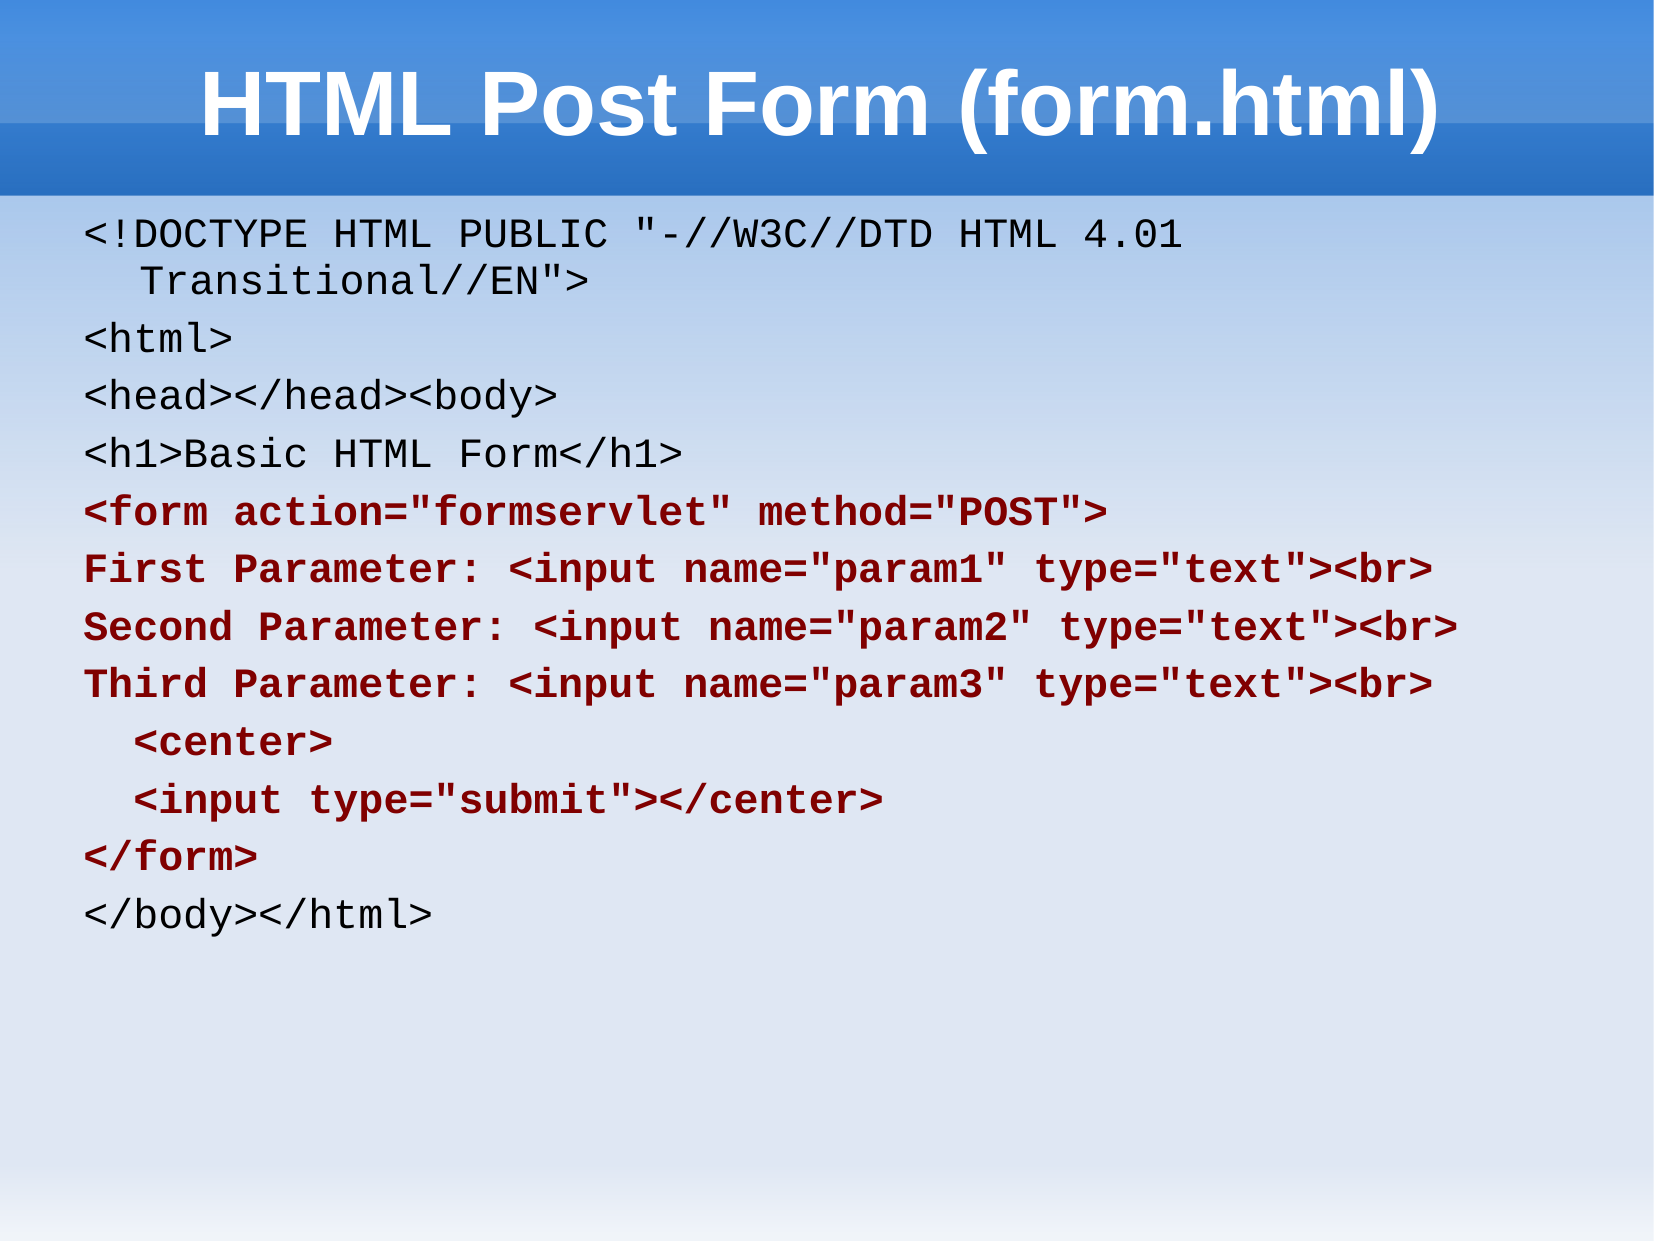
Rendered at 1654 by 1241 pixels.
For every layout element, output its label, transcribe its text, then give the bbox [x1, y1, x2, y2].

title HTML Post Form (form.html) [76, 0, 1565, 208]
picture [0, 0, 1654, 1241]
text_box <!DOCTYPE HTML PUBLIC "-//W3C//DTD HTML 4.01 Transitional//EN"> <html> <head></head><body> <h1>Basic HTML Form</h1> <form action="formservlet" method="POST"> First Parameter: <input name="param1" type="text"><br> Second Parameter: <input name="param2" type="text"><br> Third Parameter: <input name="param3" type="text"><br> <center> <input type="submit"></center> </form> </body></html> [68, 205, 1538, 1024]
